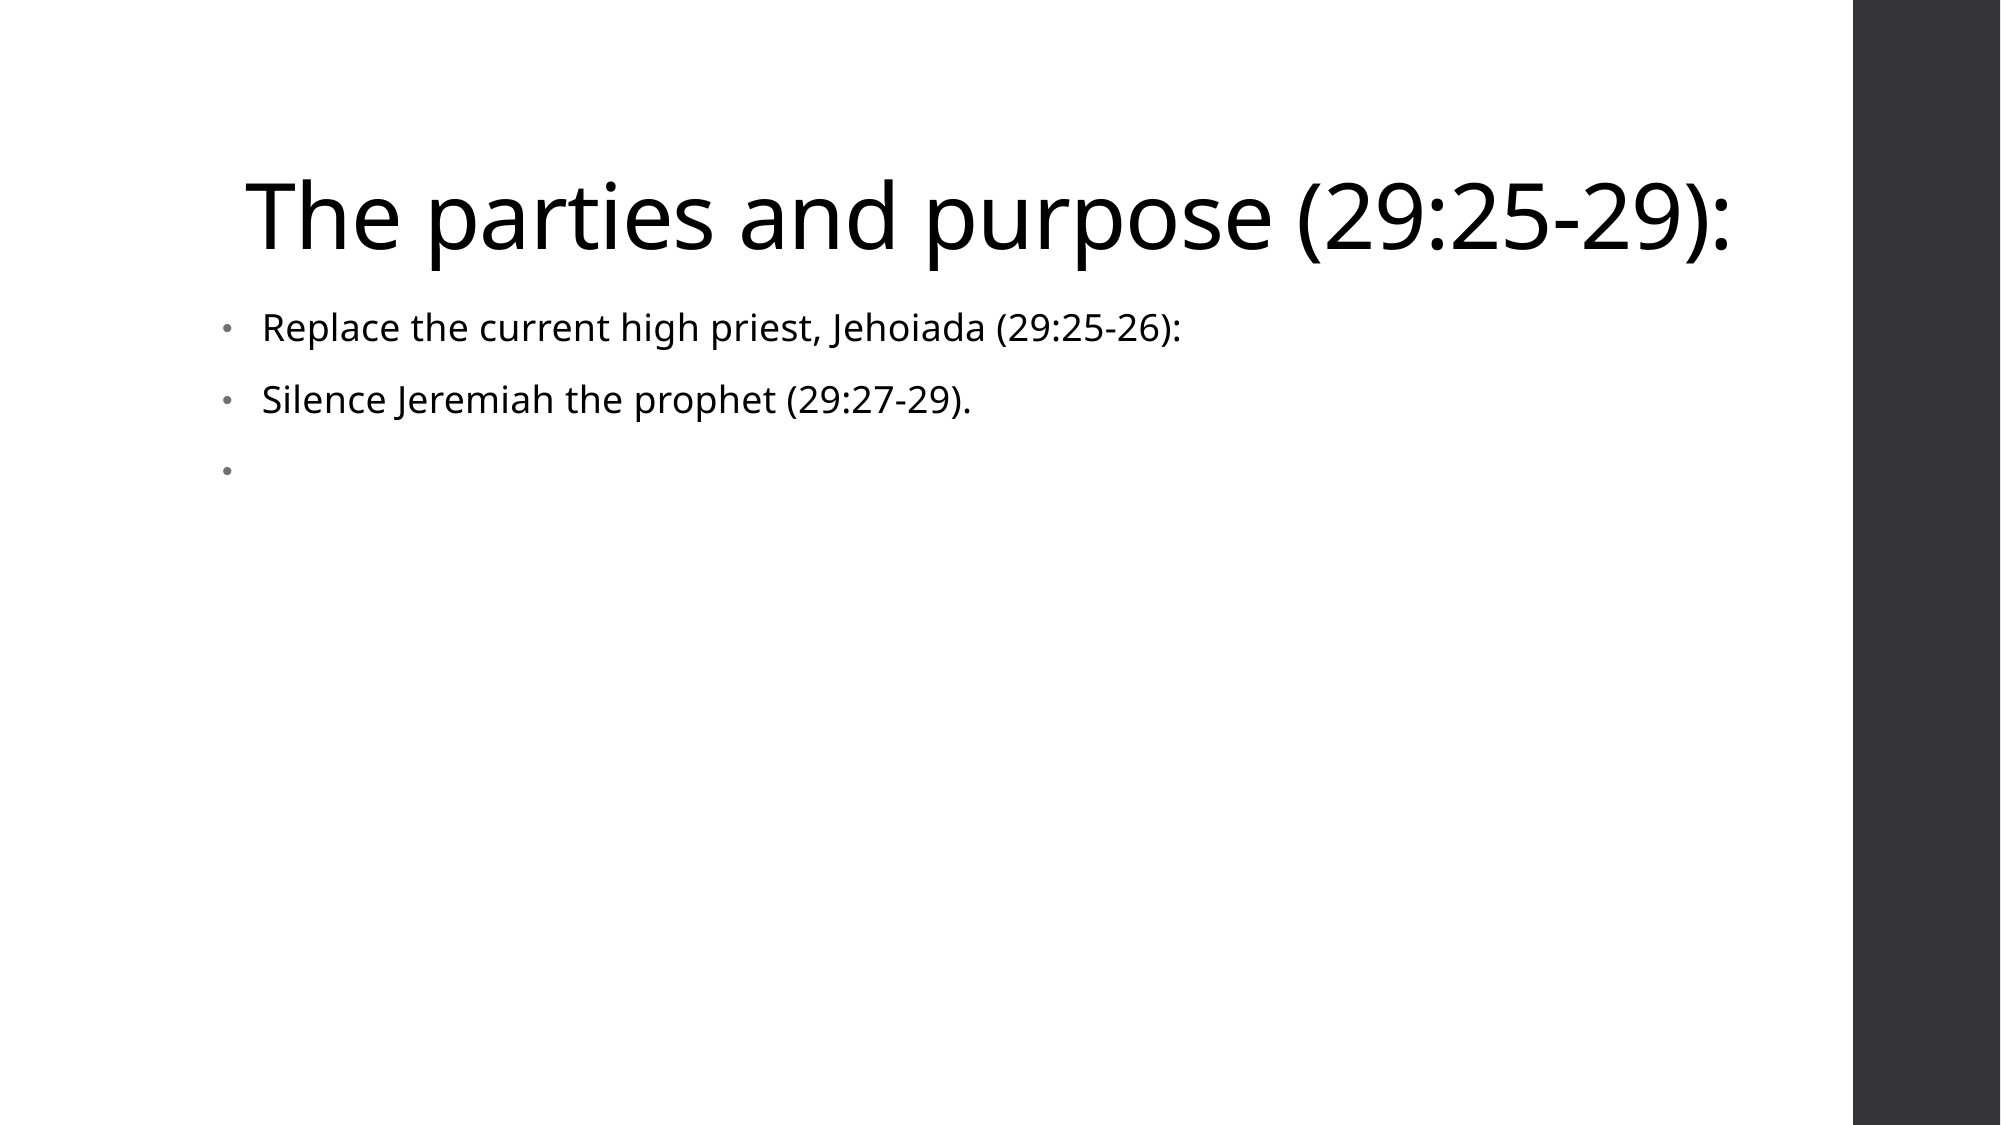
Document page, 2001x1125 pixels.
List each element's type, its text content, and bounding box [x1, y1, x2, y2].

title The parties and purpose (29:25-29): [206, 60, 1797, 278]
list Replace the current high priest, Jehoiada (29:25-26): Silence Jeremiah the prophet (29:27-29). [206, 299, 1617, 1014]
